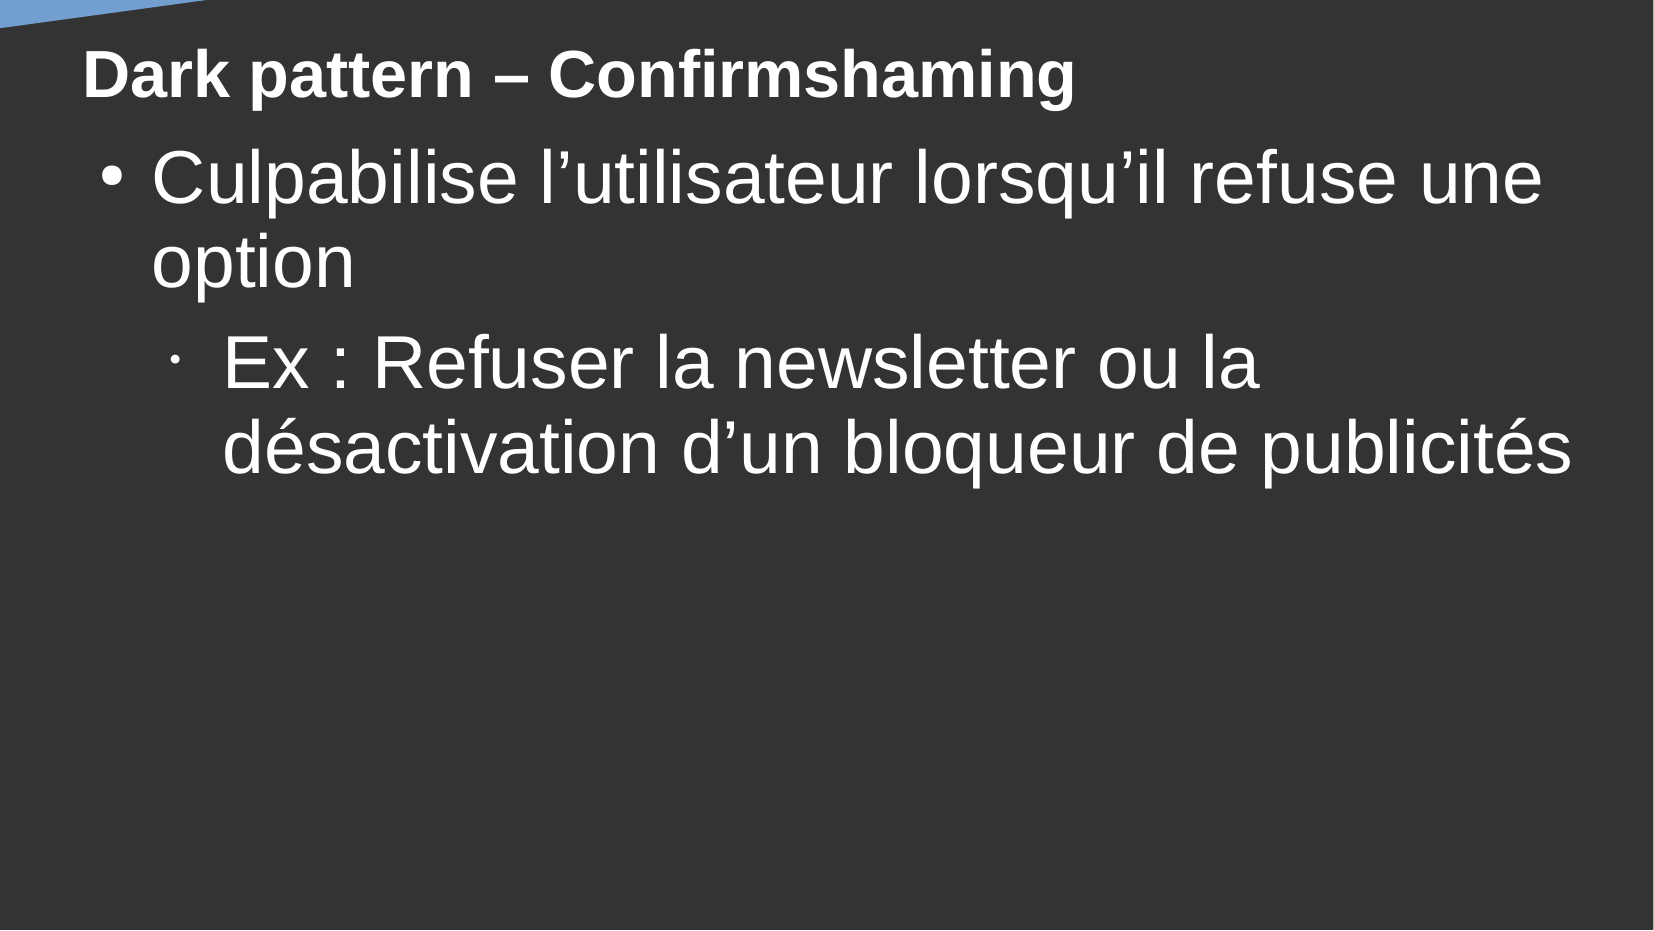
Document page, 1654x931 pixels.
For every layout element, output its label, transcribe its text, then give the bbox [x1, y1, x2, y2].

list Culpabilise l’utilisateur lorsqu’il refuse une option Ex : Refuser la newsletter ou la désactivation d’un bloqueur de publicités [80, 135, 1620, 827]
title Dark pattern – Confirmshaming [82, 37, 1571, 114]
text_box [0, 0, 207, 29]
